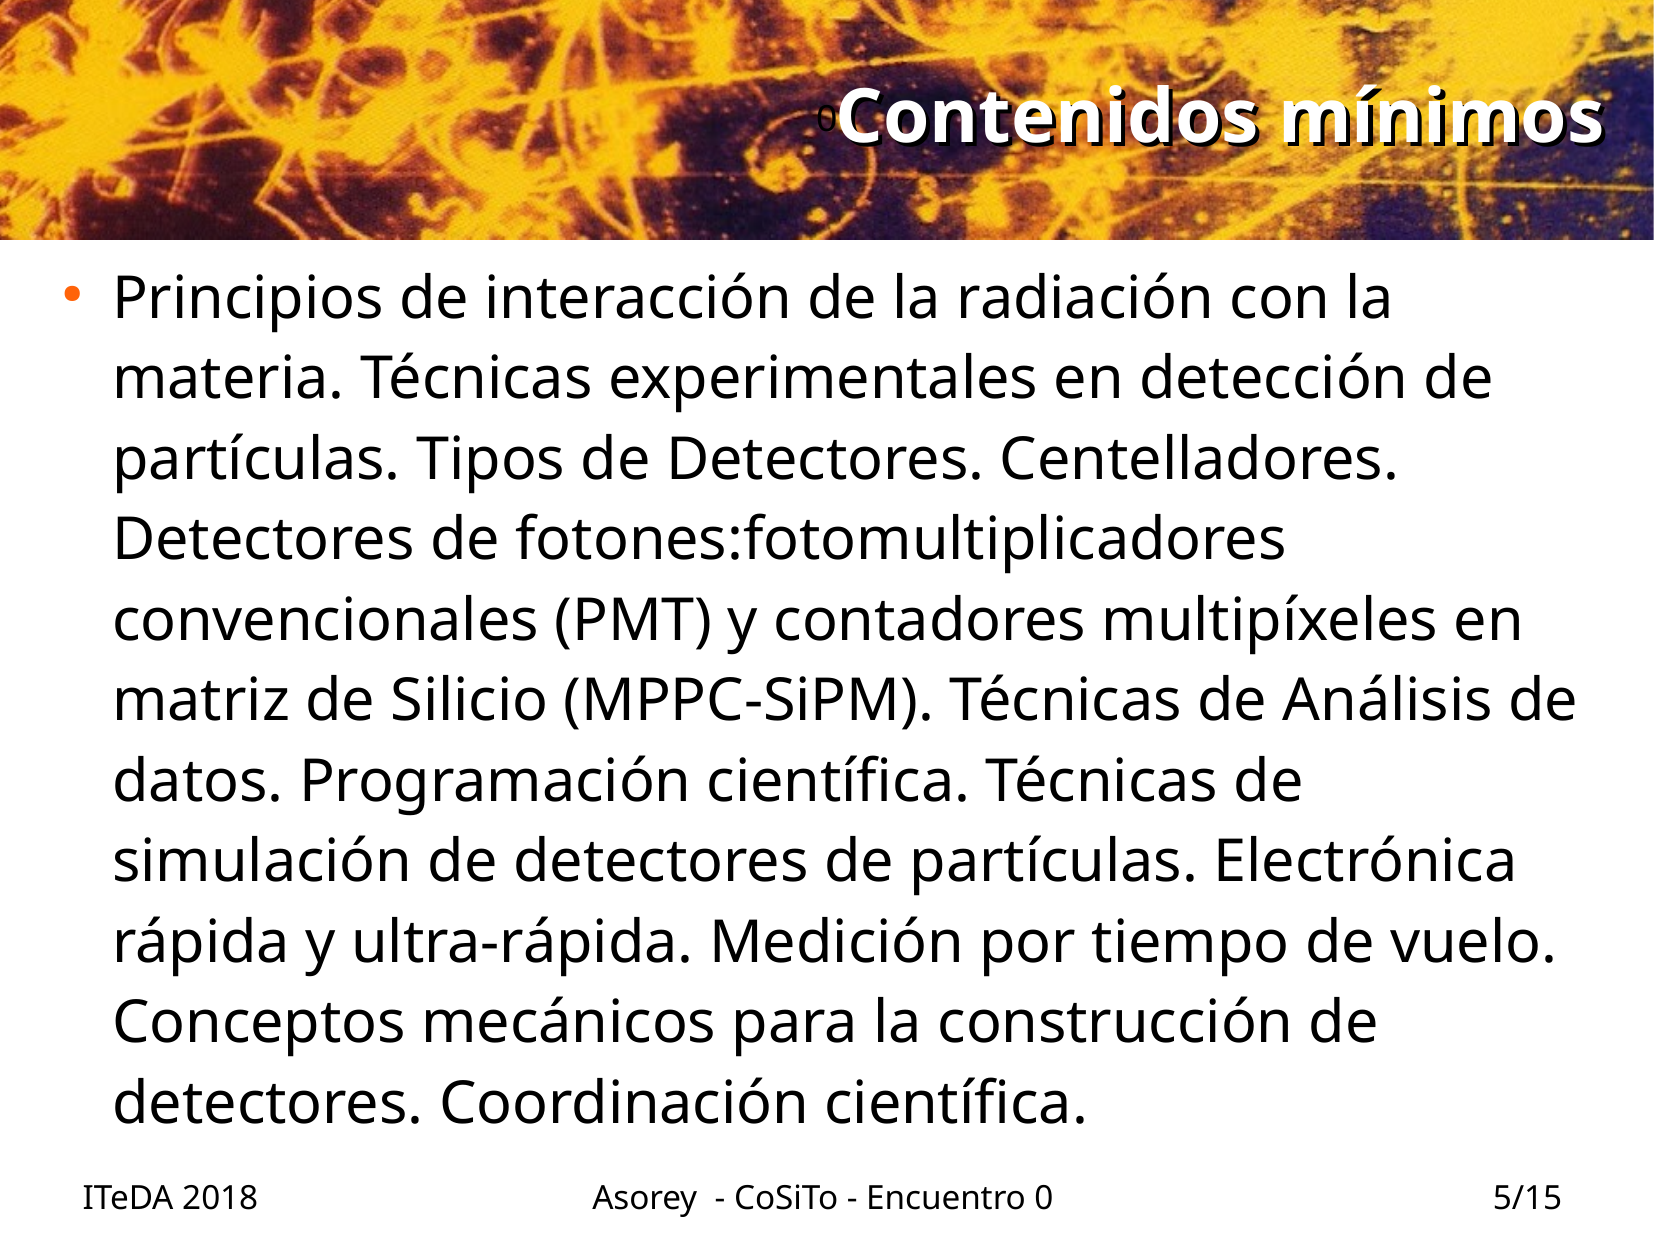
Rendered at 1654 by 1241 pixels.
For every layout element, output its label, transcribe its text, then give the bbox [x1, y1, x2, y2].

picture [0, 0, 1654, 240]
title Contenidos mínimos [45, 38, 1606, 189]
list Principios de interacción de la radiación con la materia. Técnicas experimentales en detección de partículas. Tipos de Detectores. Centelladores. Detectores de fotones:fotomultiplicadores convencionales (PMT) y contadores multipíxeles en matriz de Silicio (MPPC-SiPM). Técnicas de Análisis de datos. Programación científica. Técnicas de simulación de detectores de partículas. Electrónica rápida y ultra-rápida. Medición por tiempo de vuelo. Conceptos mecánicos para la construcción de detectores. Coordinación científica. [45, 255, 1606, 1156]
